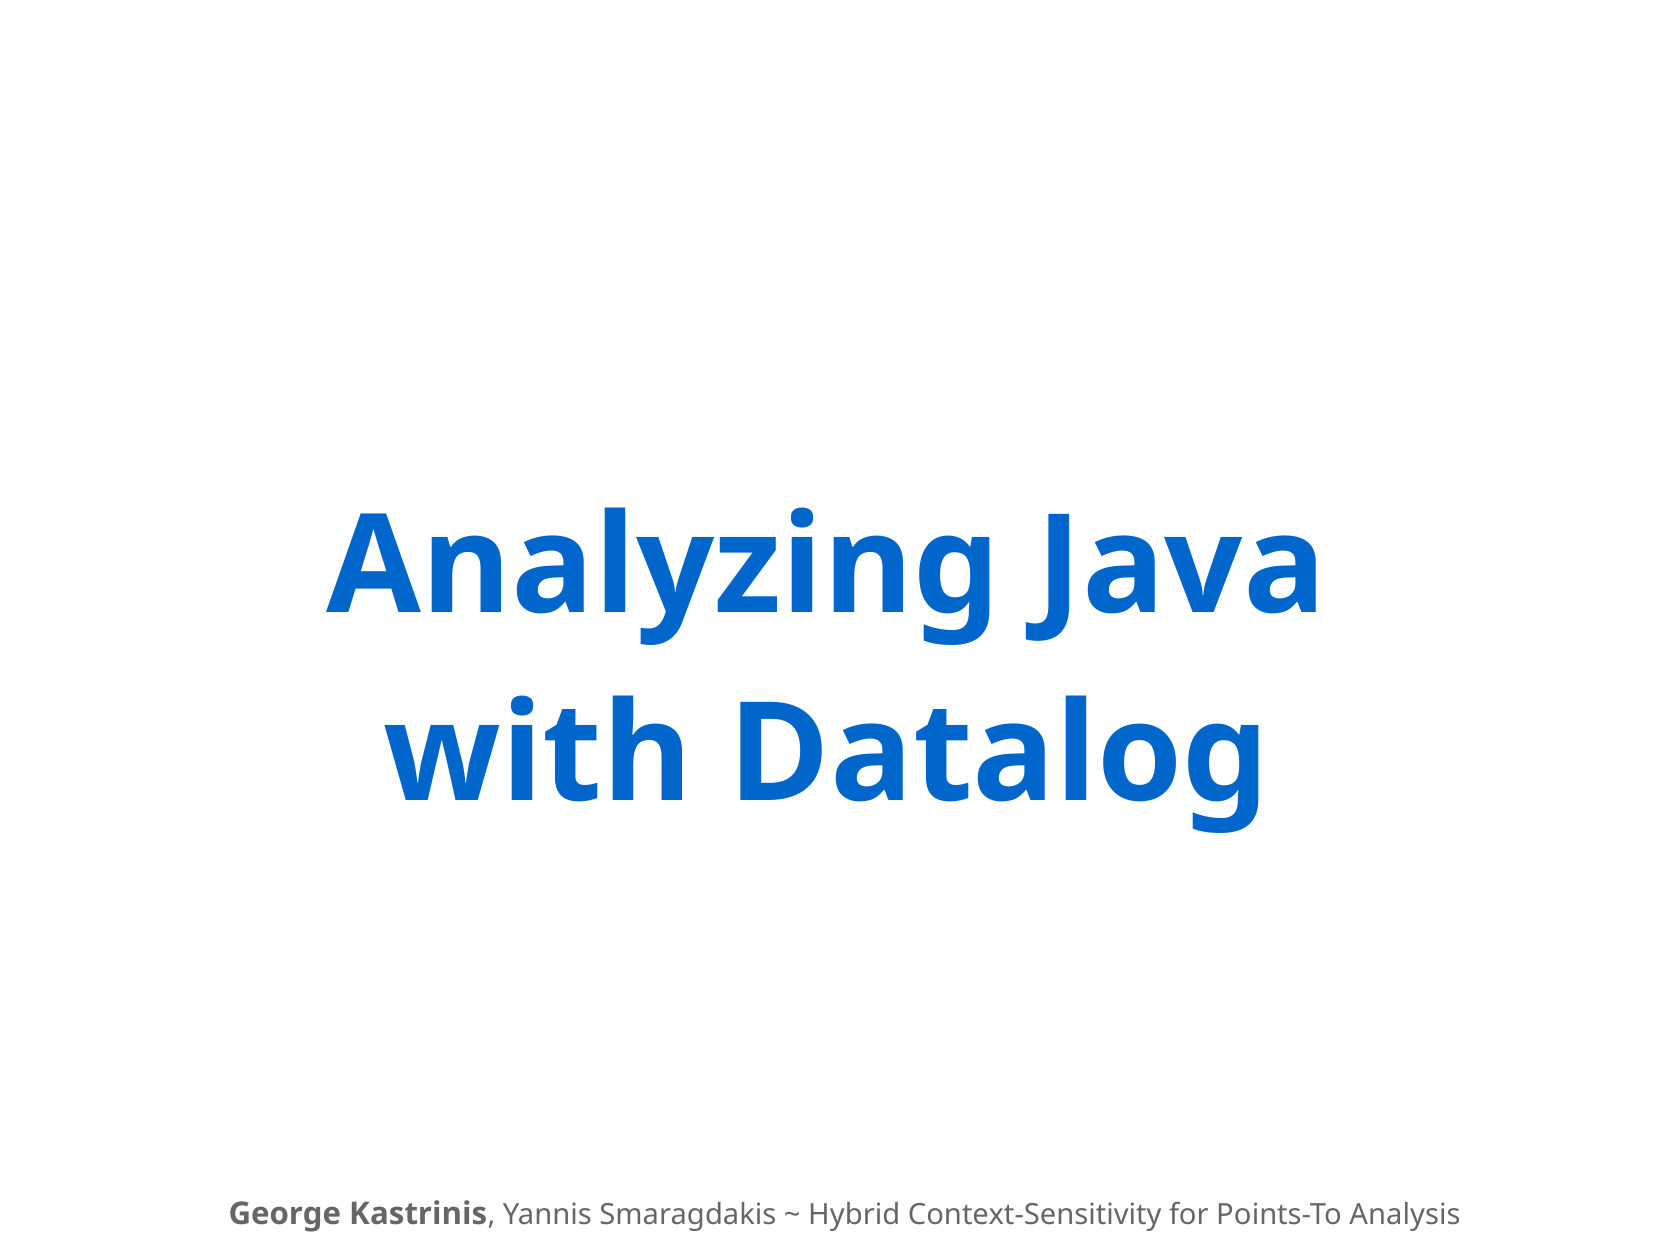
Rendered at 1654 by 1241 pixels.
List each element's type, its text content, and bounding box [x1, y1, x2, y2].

text_box Analyzing Java with Datalog [263, 458, 1390, 782]
